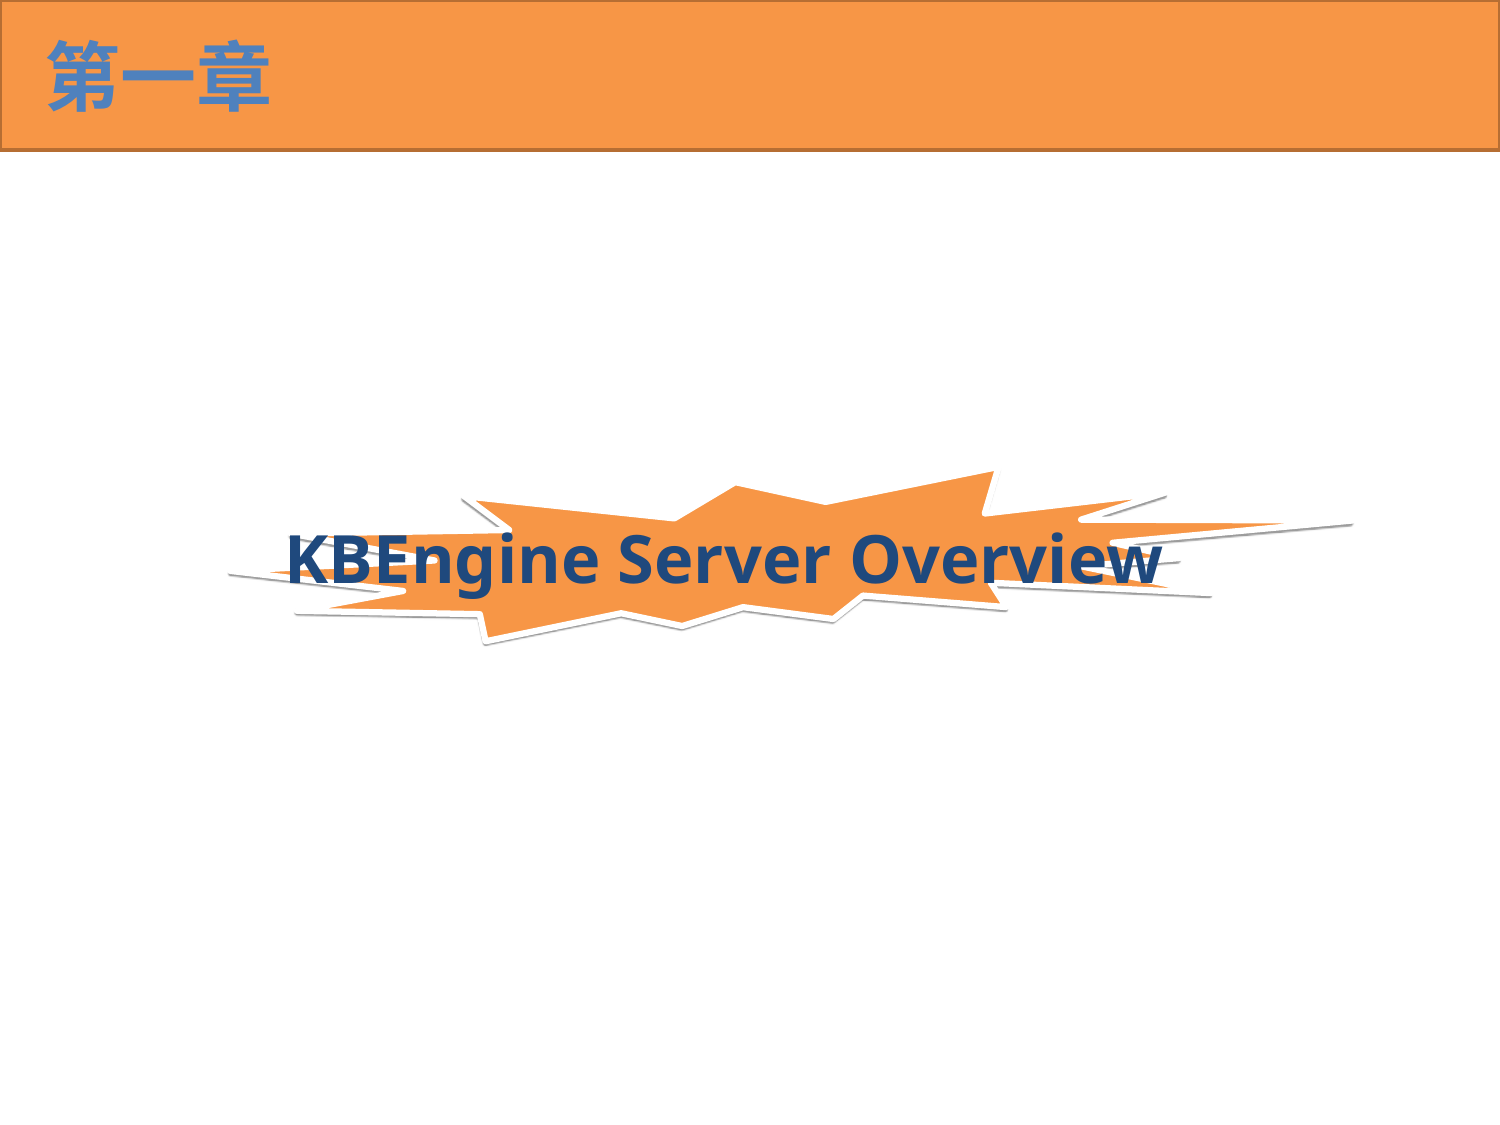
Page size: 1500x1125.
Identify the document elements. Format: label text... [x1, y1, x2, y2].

text_box [1023, 492, 1166, 509]
text_box [1310, 520, 1353, 525]
text_box KBEngine Server Overview [269, 509, 1310, 650]
text_box [464, 496, 586, 509]
text_box [0, 0, 1500, 150]
text_box [230, 568, 269, 576]
text_box [690, 466, 999, 509]
title 第一章 [29, 21, 1188, 129]
